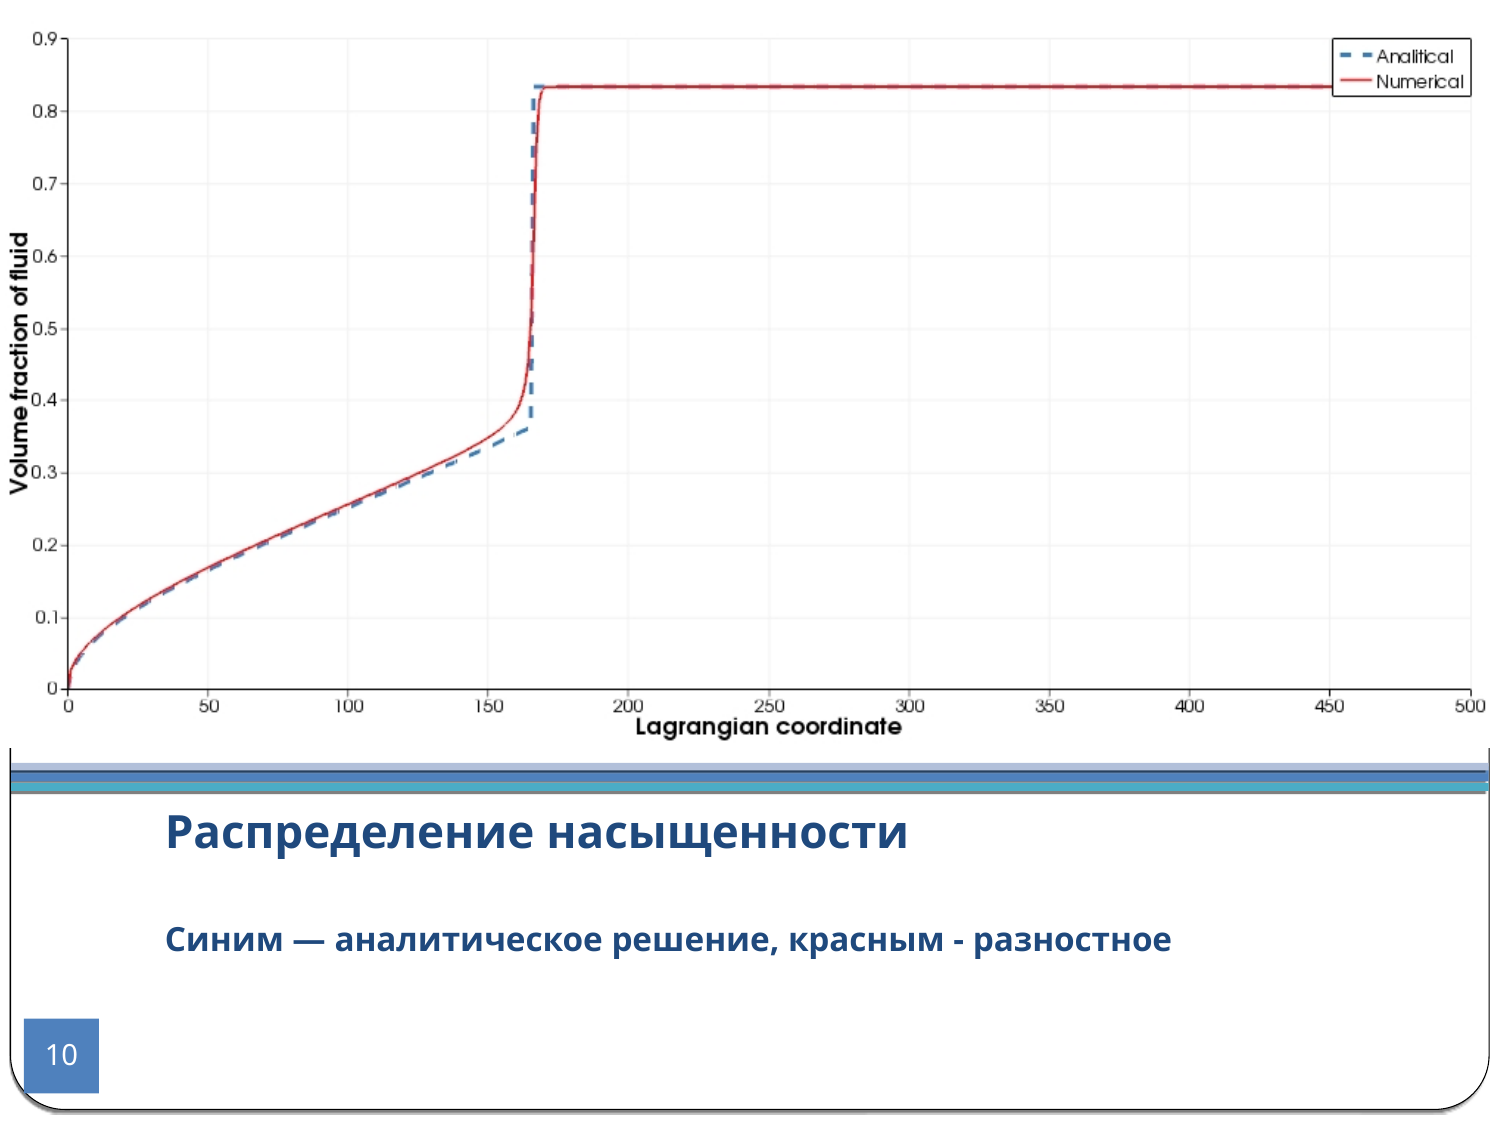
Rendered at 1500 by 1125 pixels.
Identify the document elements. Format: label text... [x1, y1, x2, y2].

slide_number <номер> [23, 1018, 99, 1094]
list Синим — аналитическое решение, красным - разностное [150, 869, 1350, 1006]
title Распределение насыщенности [150, 786, 1350, 869]
picture [4, 10, 1500, 748]
